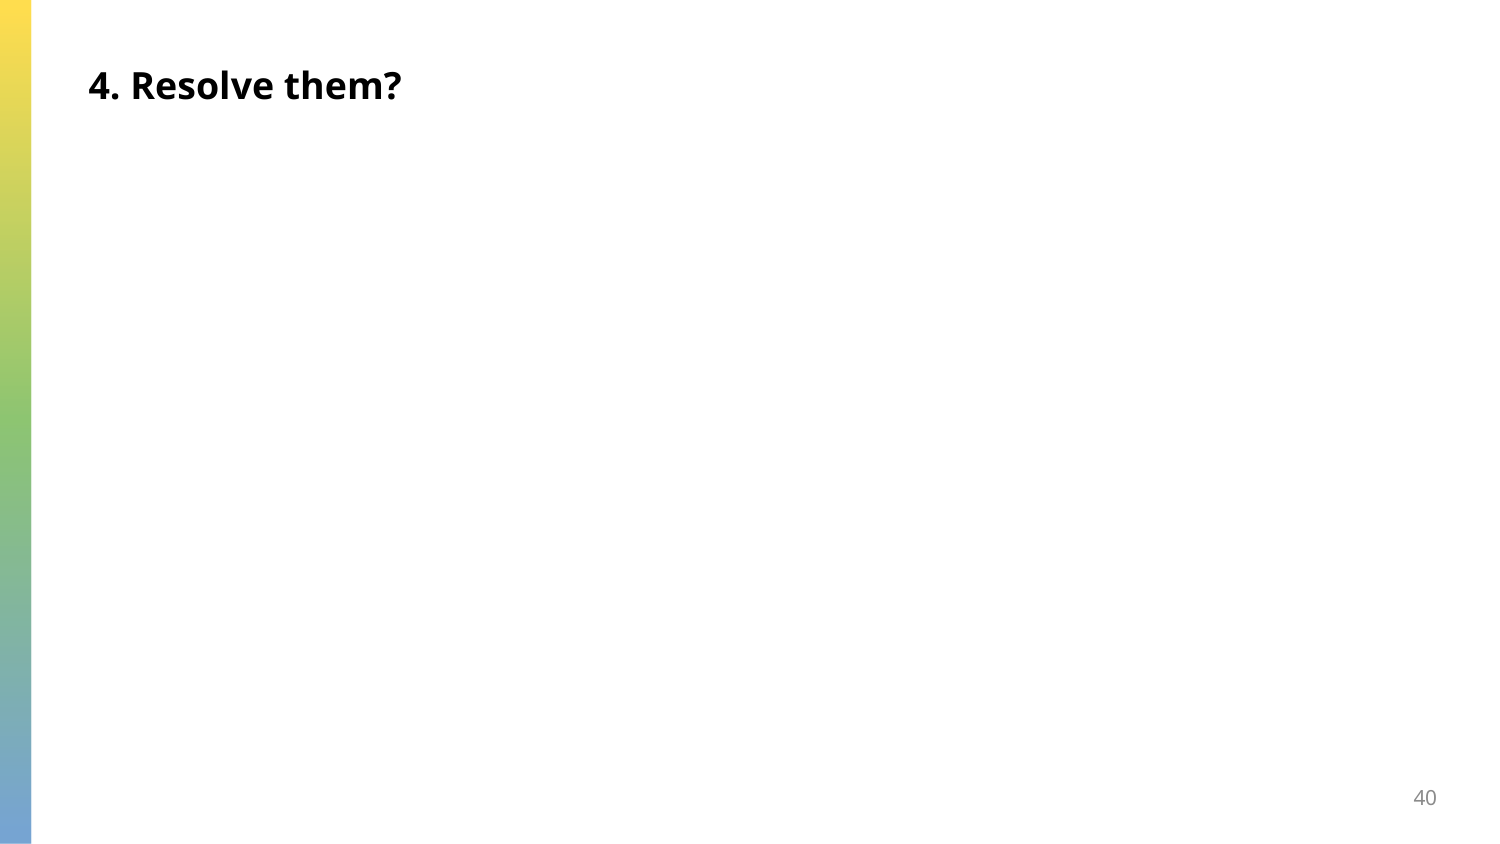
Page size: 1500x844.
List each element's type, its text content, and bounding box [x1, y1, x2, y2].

list 4. Resolve them? [88, 61, 1442, 157]
picture [0, 0, 1500, 844]
